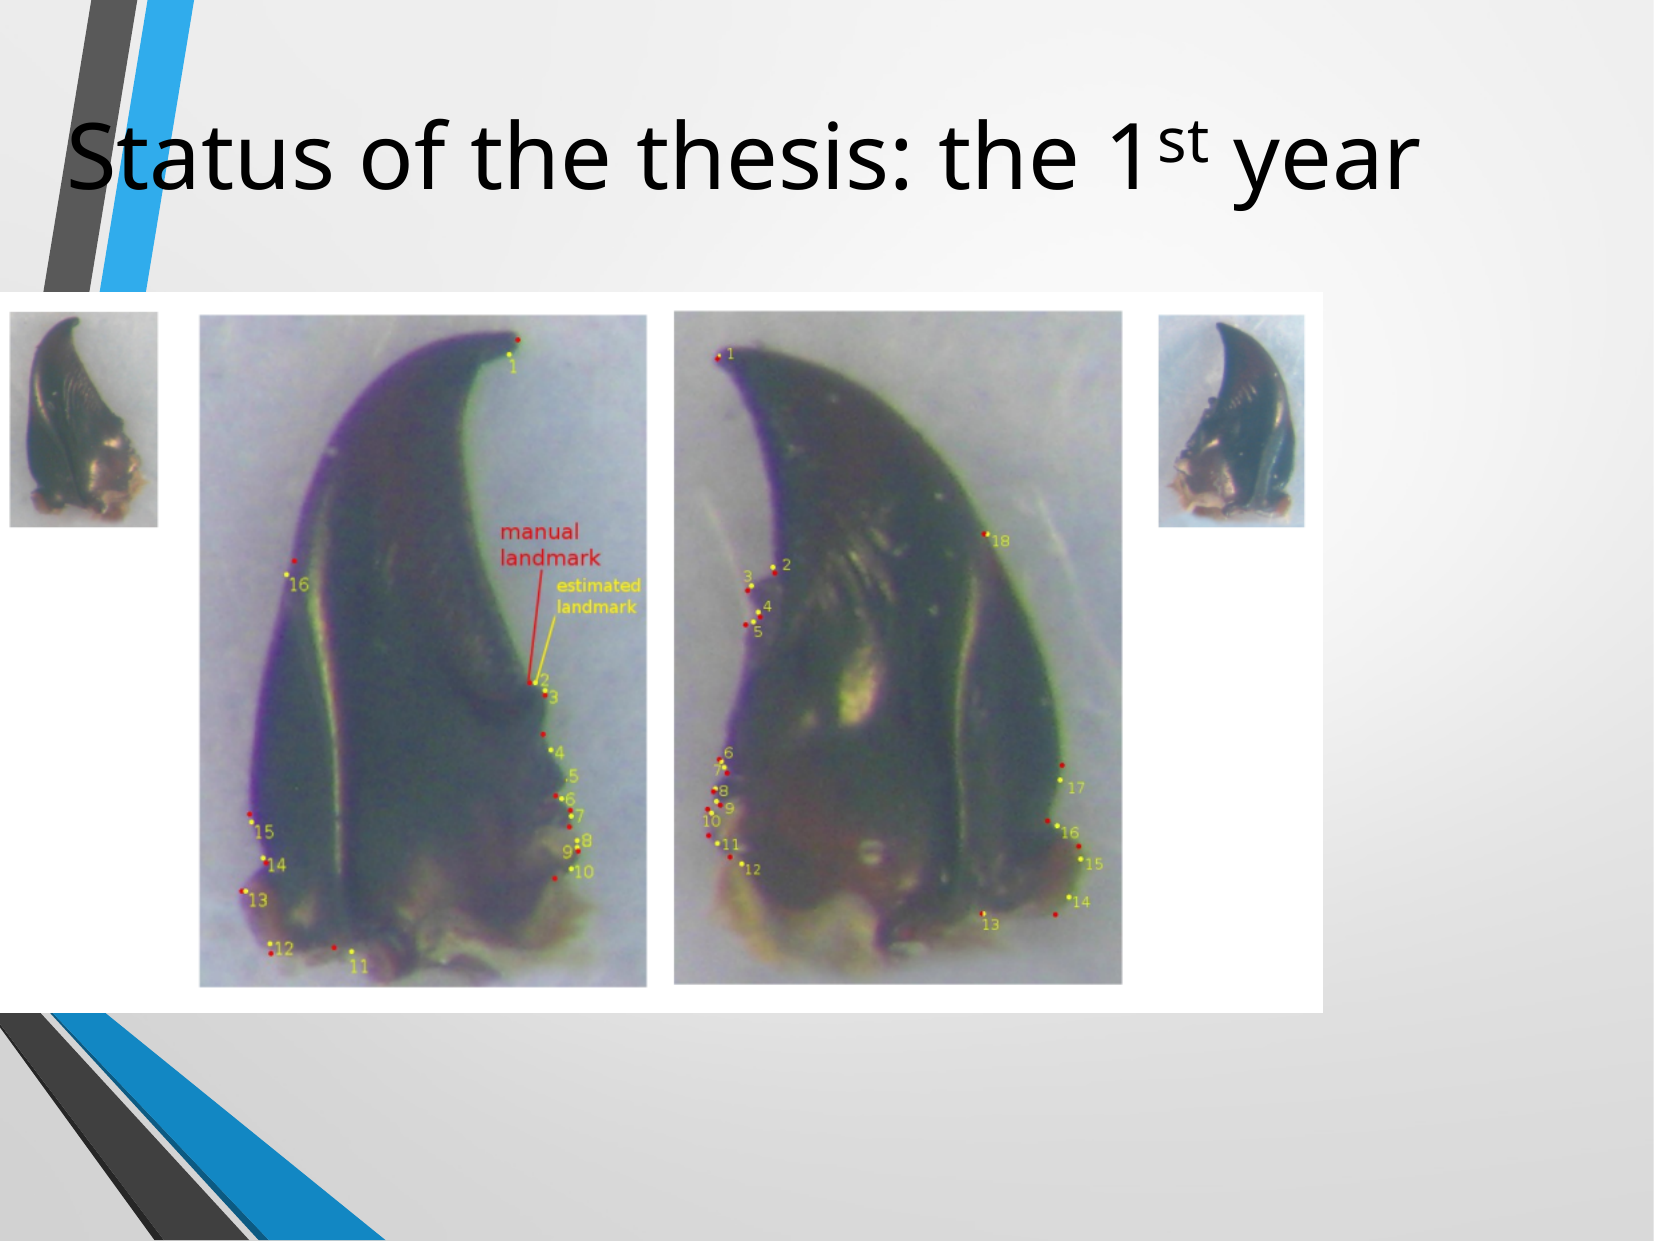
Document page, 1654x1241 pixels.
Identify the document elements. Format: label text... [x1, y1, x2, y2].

picture [0, 292, 1323, 1013]
title Status of the thesis: the 1st year [0, 49, 1489, 257]
